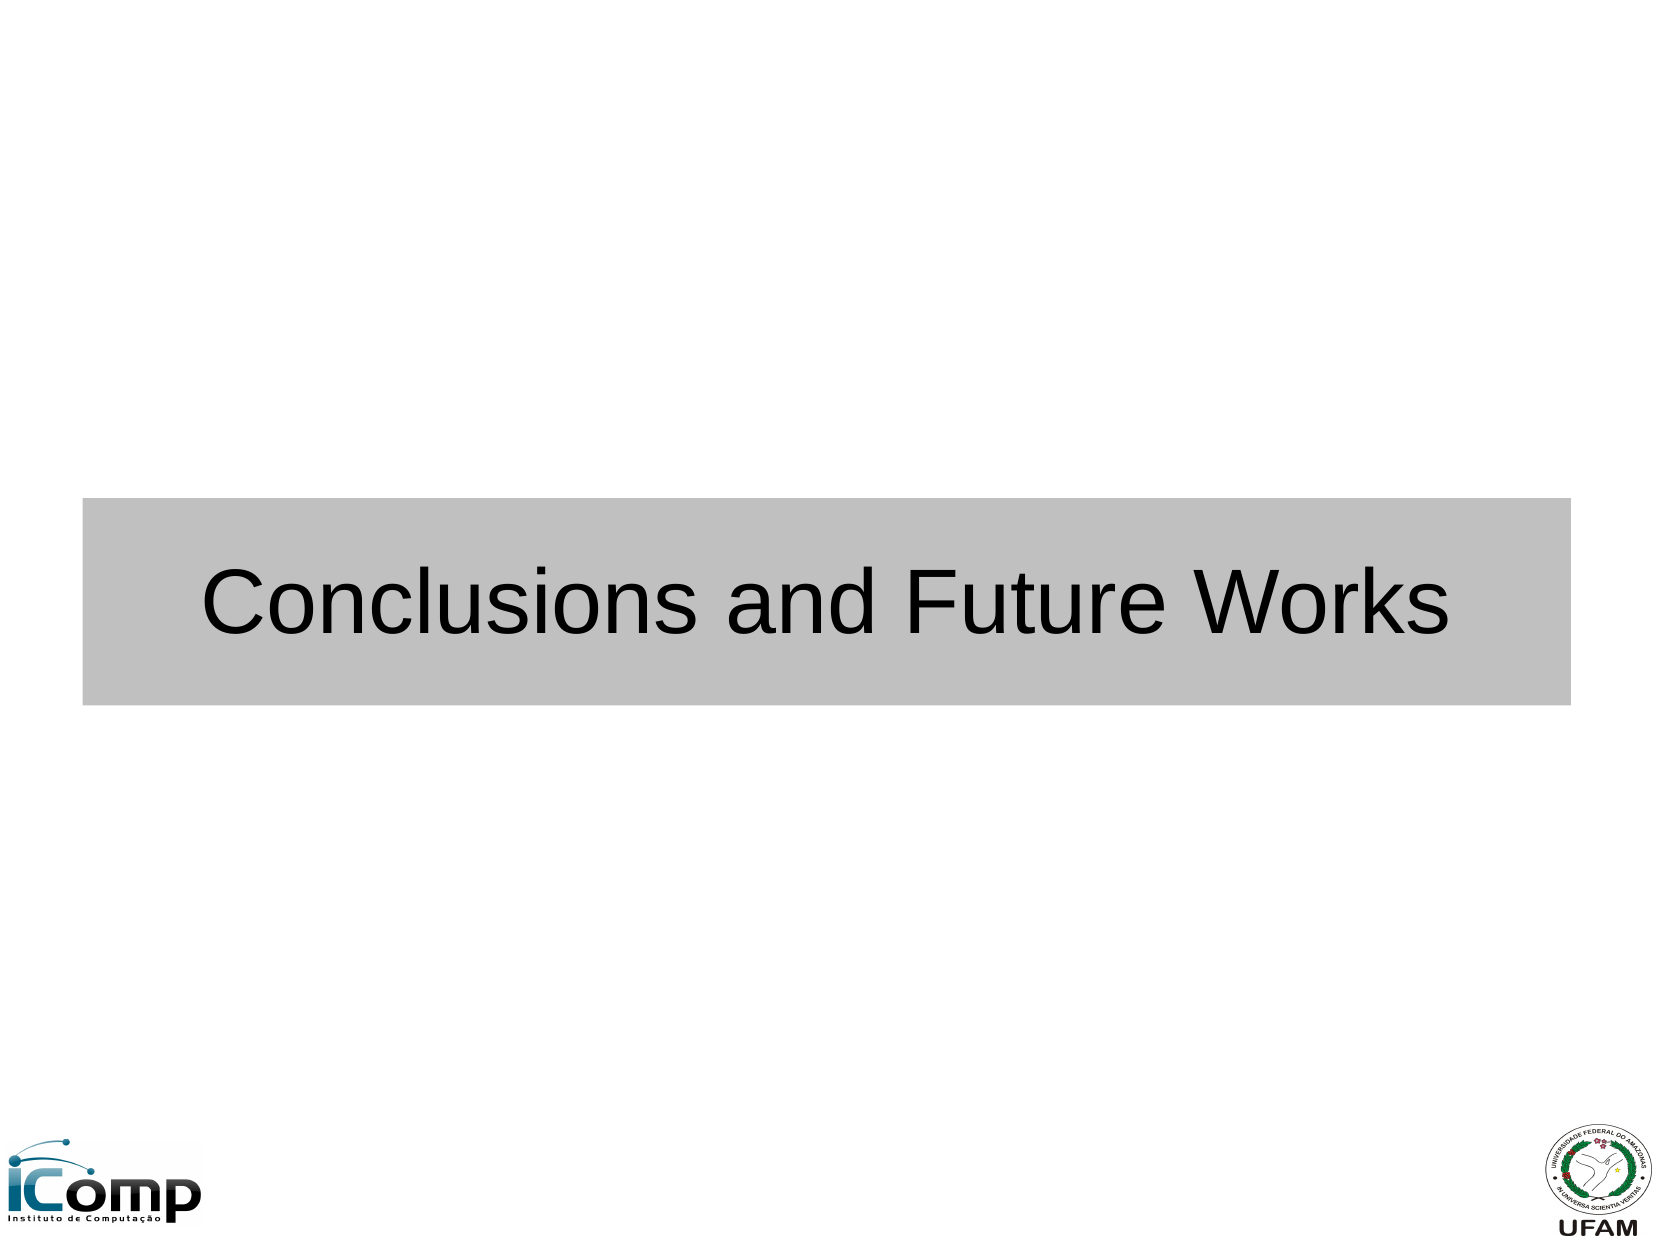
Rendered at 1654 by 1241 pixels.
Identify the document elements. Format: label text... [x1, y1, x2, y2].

picture [5, 1139, 205, 1226]
picture [1545, 1124, 1652, 1236]
title Conclusions and Future Works [82, 498, 1571, 706]
